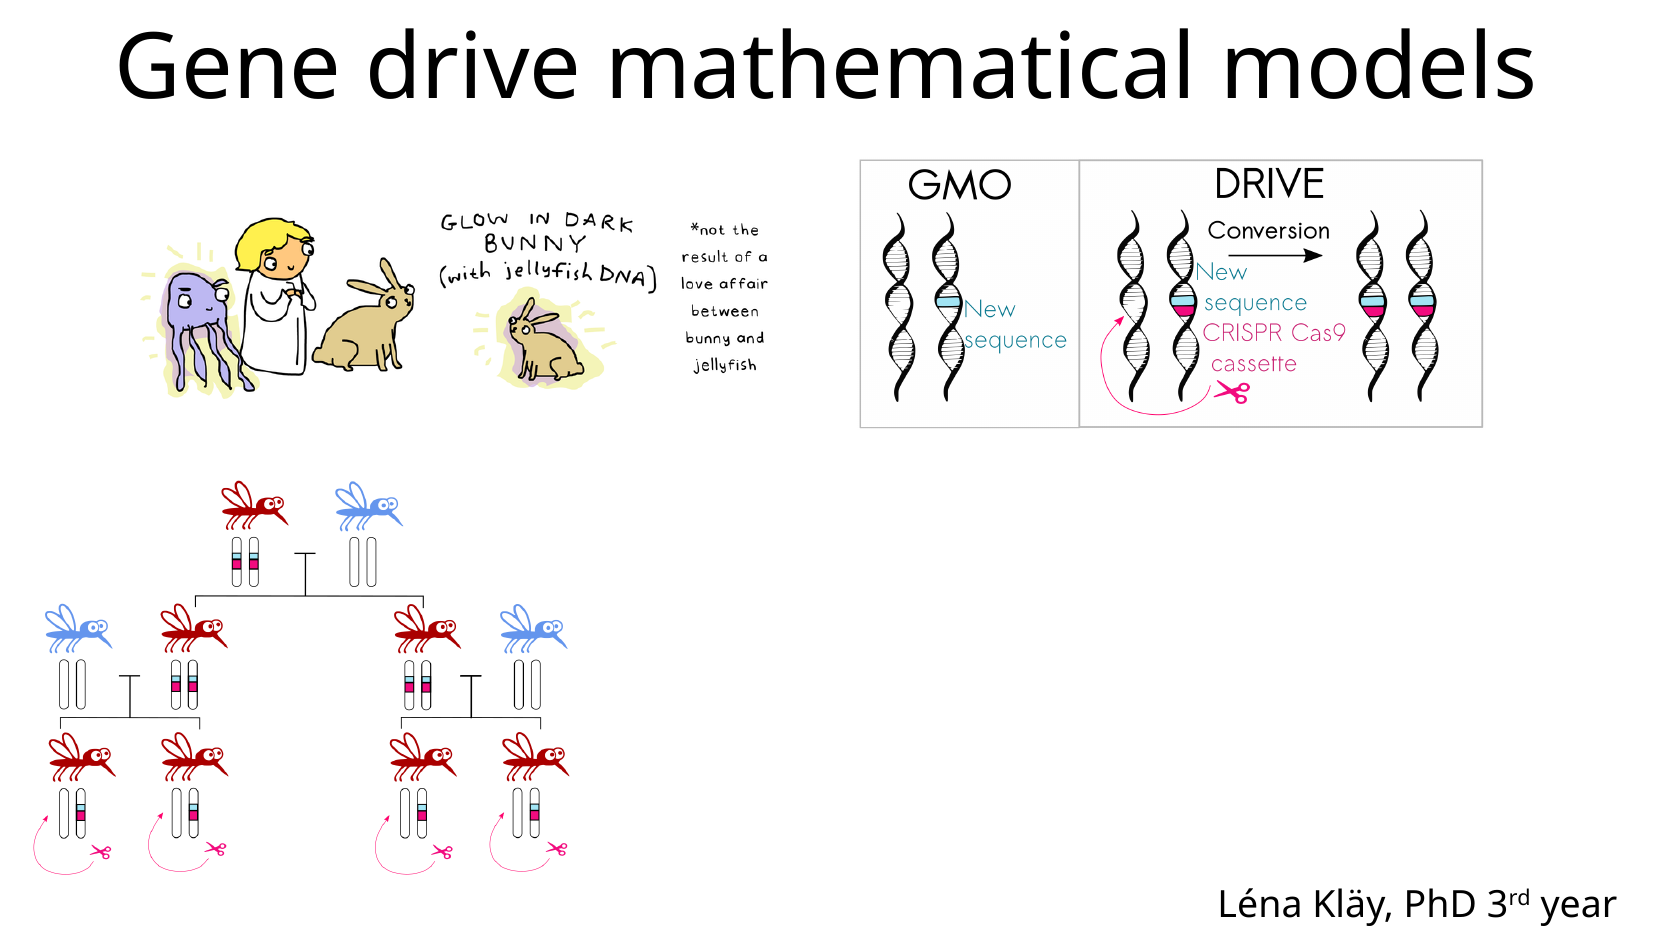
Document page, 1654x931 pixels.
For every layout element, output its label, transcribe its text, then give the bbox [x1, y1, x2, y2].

title Léna Kläy, PhD 3rd year [1125, 825, 1654, 931]
picture [140, 212, 774, 399]
title Gene drive mathematical models [82, 0, 1571, 141]
picture [21, 473, 598, 886]
picture [857, 157, 1486, 430]
